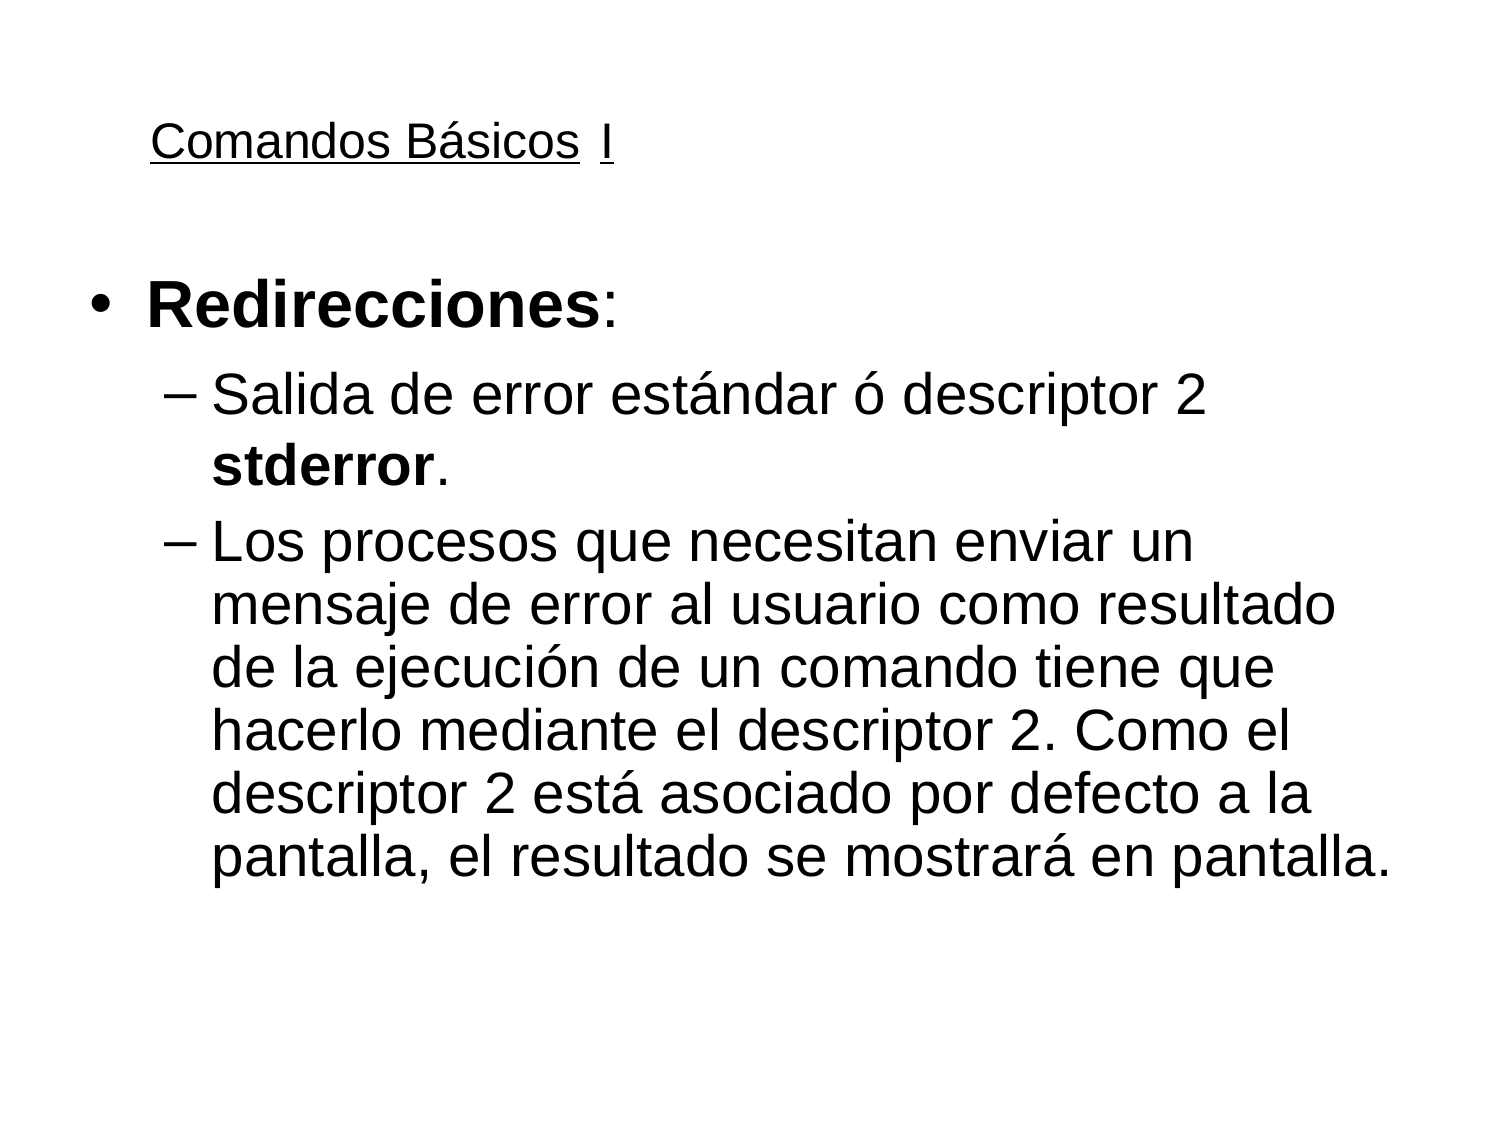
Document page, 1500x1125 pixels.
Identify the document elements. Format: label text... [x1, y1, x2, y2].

list Redirecciones: Salida de error estándar ó descriptor 2 stderror. Los procesos que necesitan enviar un mensaje de error al usuario como resultado de la ejecución de un comando tiene que hacerlo mediante el descriptor 2. Como el descriptor 2 está asociado por defecto a la pantalla, el resultado se mostrará en pantalla. [75, 262, 1426, 1059]
title Comandos Básicos I [75, 45, 1426, 233]
